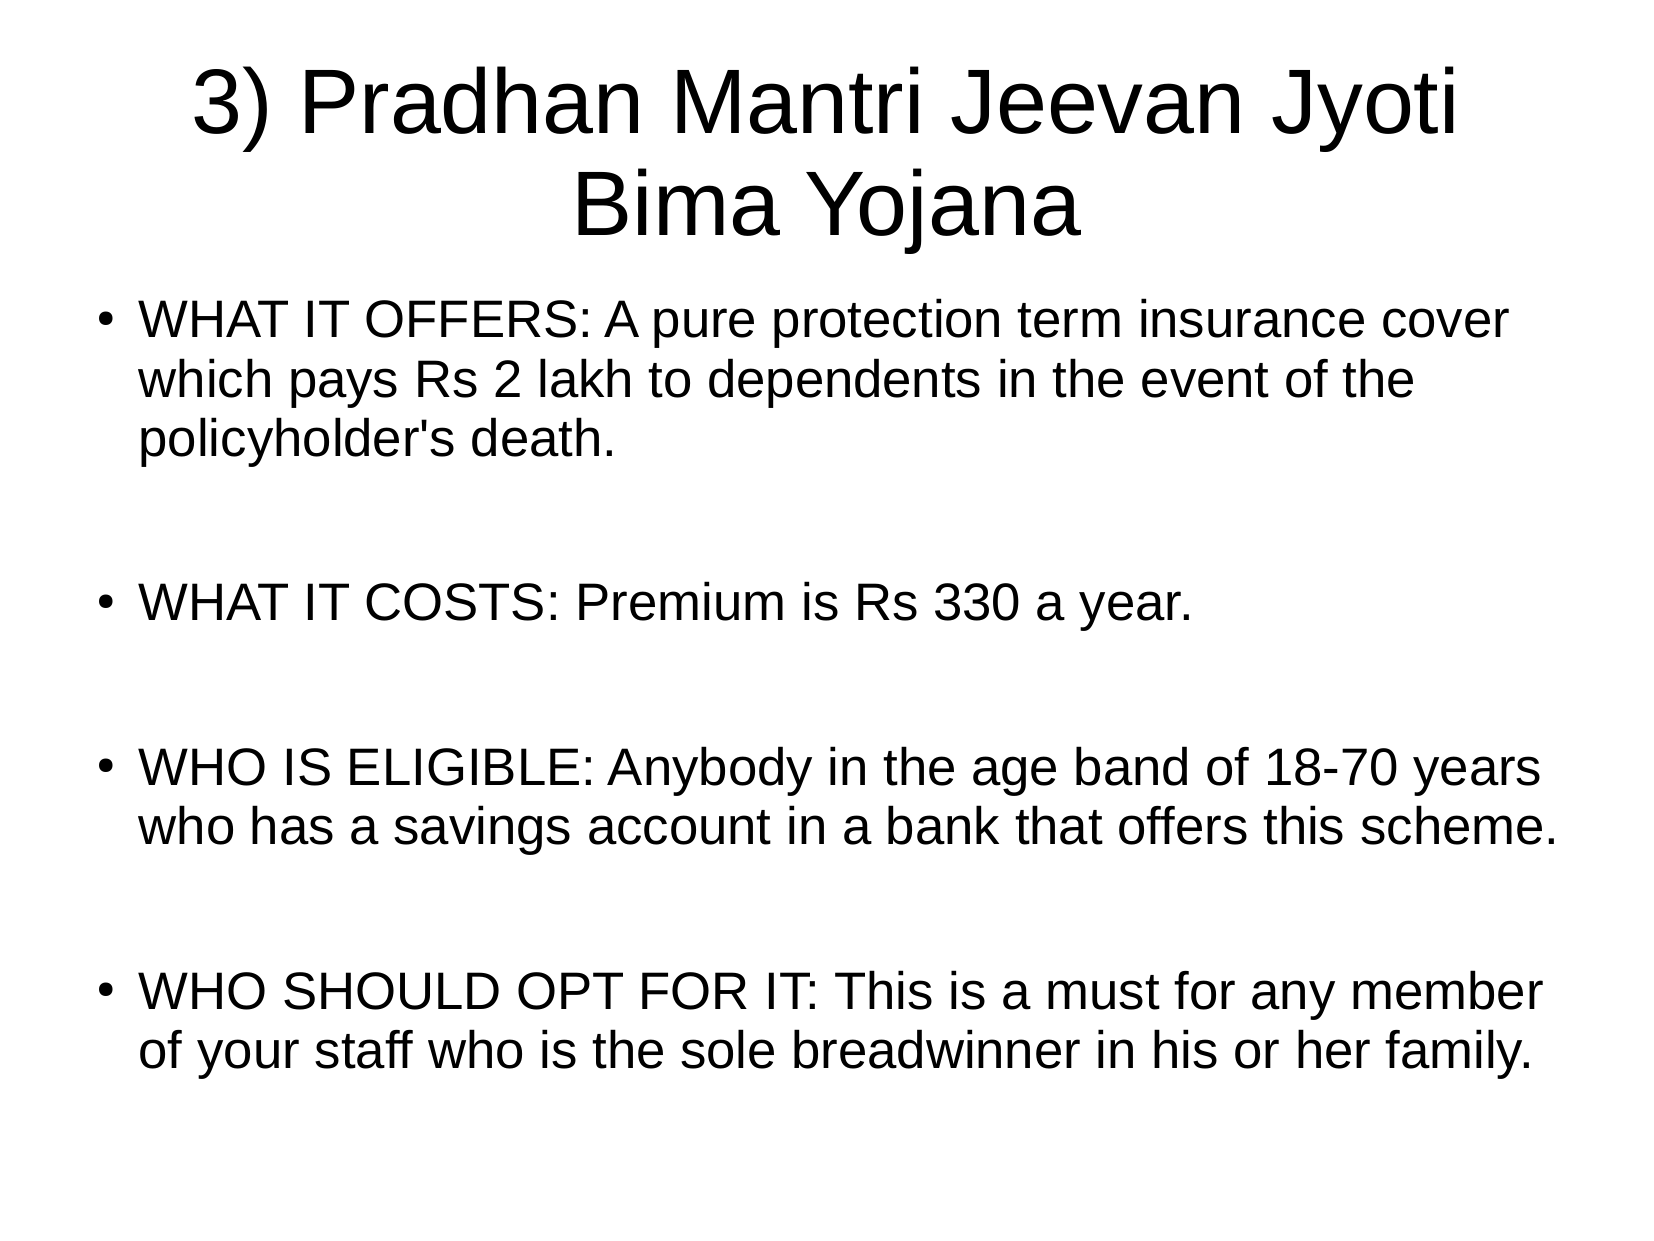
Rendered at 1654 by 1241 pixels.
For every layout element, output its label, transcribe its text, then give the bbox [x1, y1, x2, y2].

list WHAT IT OFFERS: A pure protection term insurance cover which pays Rs 2 lakh to dependents in the event of the policyholder's death. WHAT IT COSTS: Premium is Rs 330 a year. WHO IS ELIGIBLE: Anybody in the age band of 18-70 years who has a savings account in a bank that offers this scheme. WHO SHOULD OPT FOR IT: This is a must for any member of your staff who is the sole breadwinner in his or her family. [82, 290, 1571, 1156]
title 3) Pradhan Mantri Jeevan Jyoti Bima Yojana [82, 49, 1571, 257]
